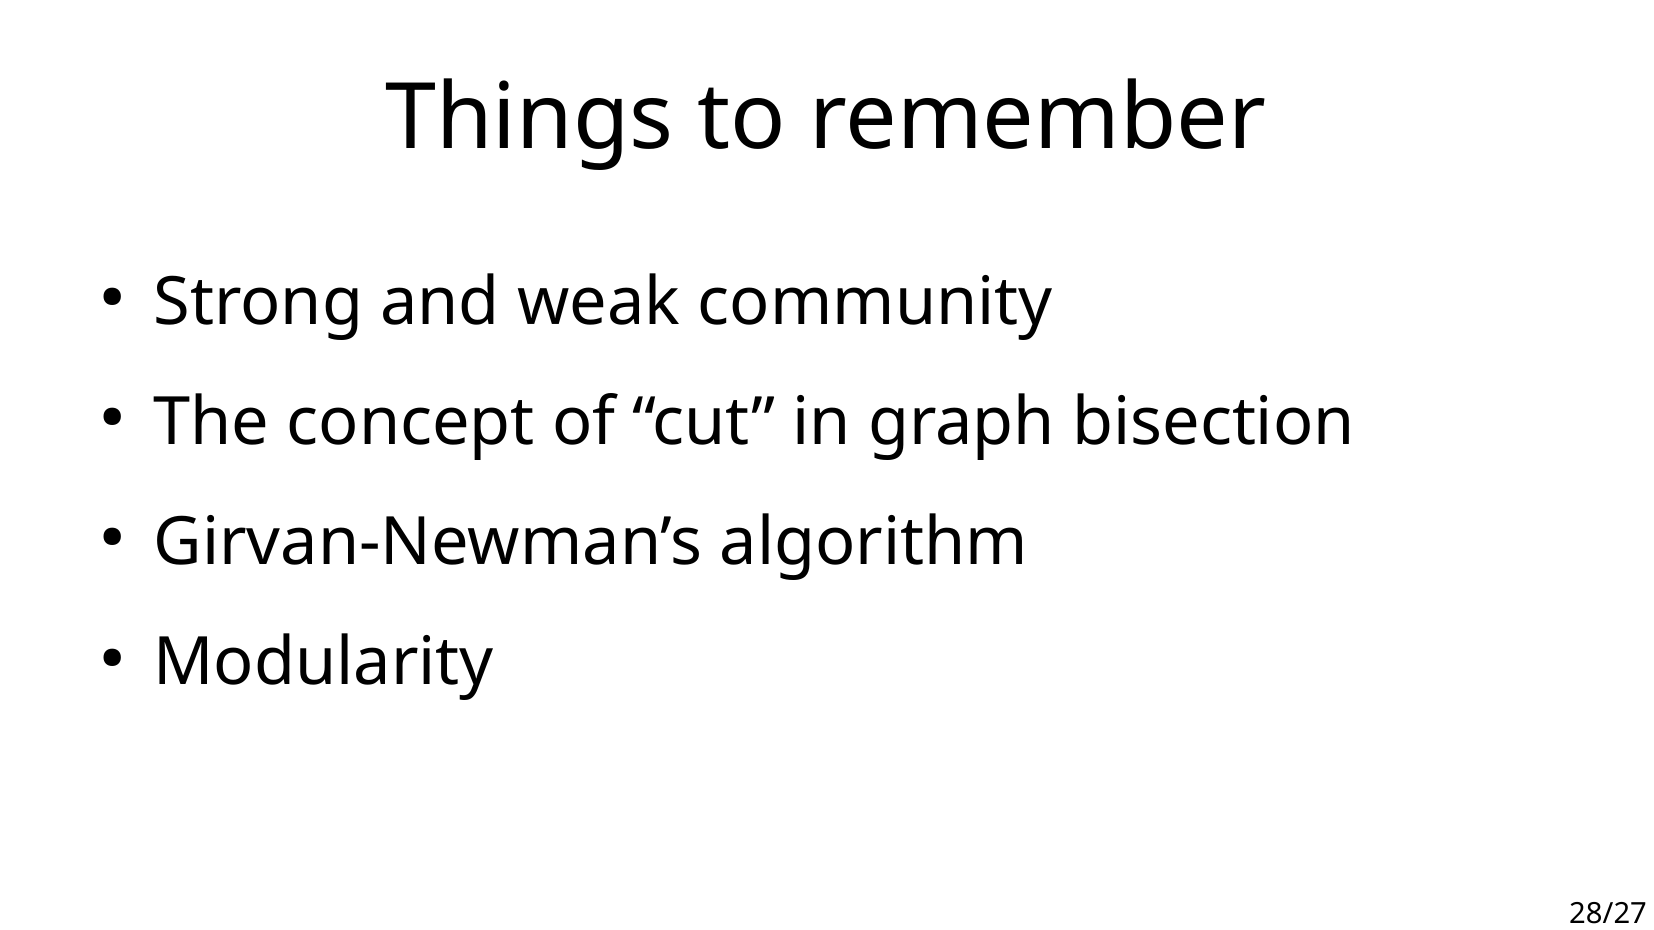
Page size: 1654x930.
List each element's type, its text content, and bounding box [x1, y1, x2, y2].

list Strong and weak community The concept of “cut” in graph bisection Girvan-Newman’s algorithm Modularity [82, 252, 1571, 793]
title Things to remember [82, 1, 1571, 225]
